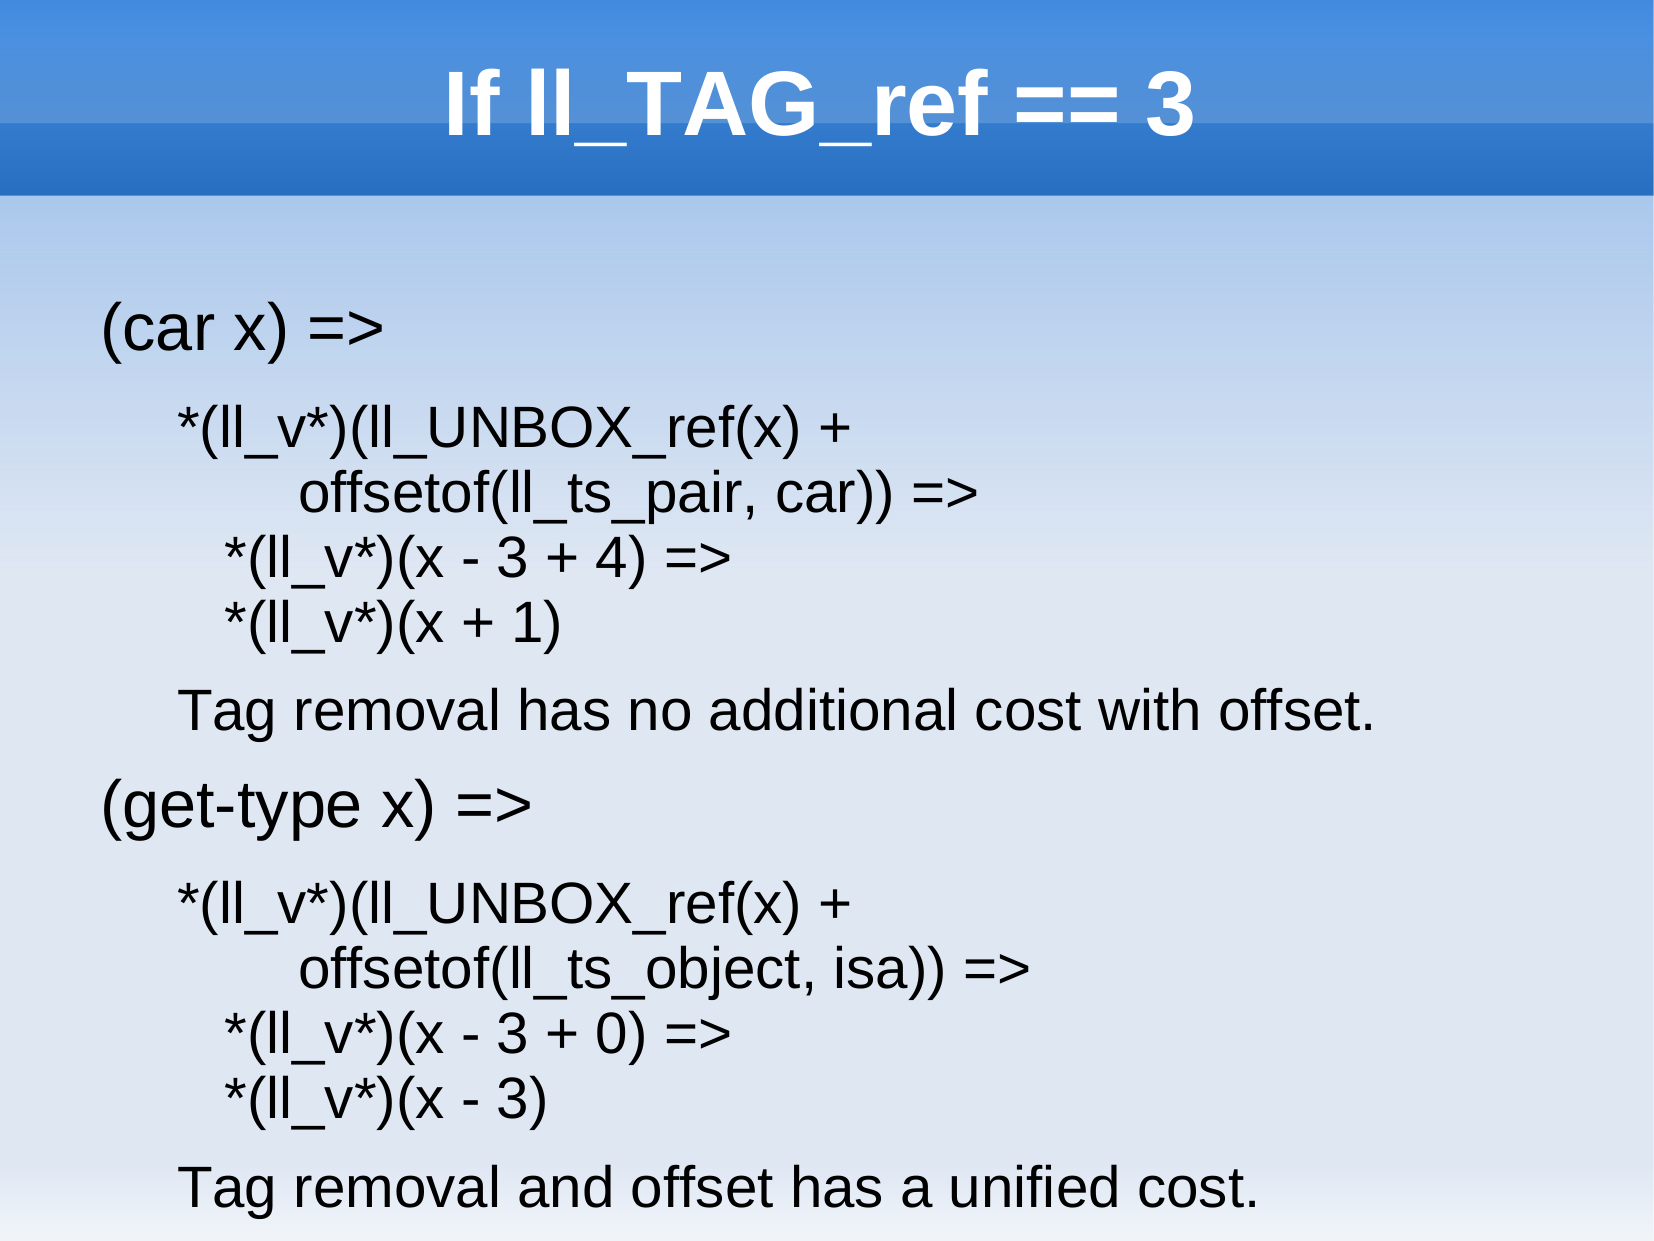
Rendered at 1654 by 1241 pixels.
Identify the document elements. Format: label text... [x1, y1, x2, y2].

picture [0, 0, 1654, 1241]
title If ll_TAG_ref == 3 [76, 0, 1565, 208]
list (car x) => *(ll_v*)(ll_UNBOX_ref(x) + offsetof(ll_ts_pair, car)) => *(ll_v*)(x - 3 + 4) => *(ll_v*)(x + 1) Tag removal has no additional cost with offset. (get-type x) => *(ll_v*)(ll_UNBOX_ref(x) + offsetof(ll_ts_object, isa)) => *(ll_v*)(x - 3 + 0) => *(ll_v*)(x - 3) Tag removal and offset has a unified cost. [82, 290, 1571, 1220]
